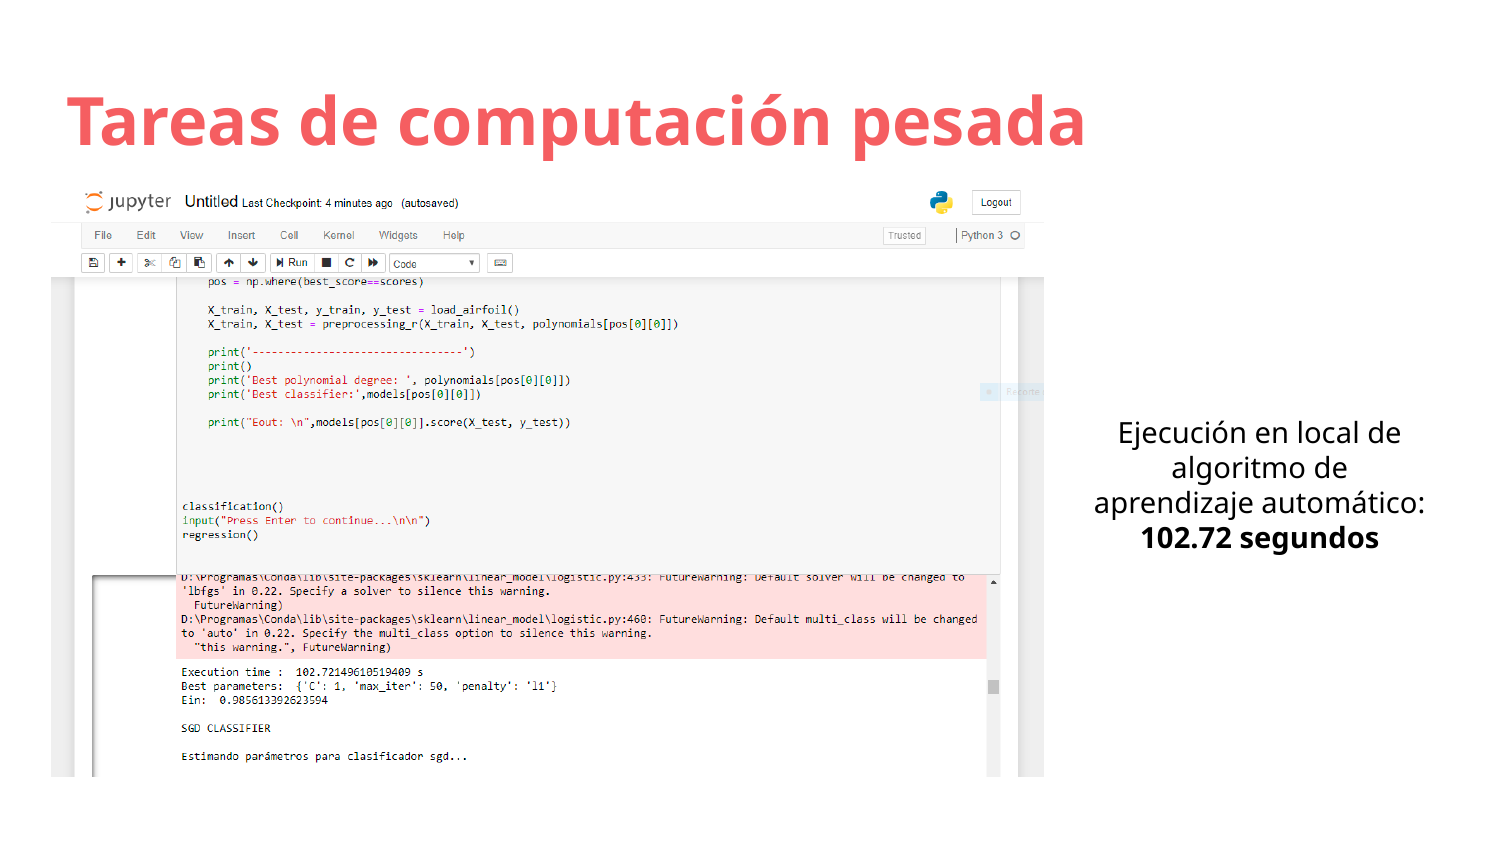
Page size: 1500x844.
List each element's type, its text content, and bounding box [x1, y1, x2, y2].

picture [51, 189, 1044, 778]
title Tareas de computación pesada [51, 64, 1449, 167]
text_box Ejecución en local de algoritmo de aprendizaje automático: 102.72 segundos [1077, 399, 1443, 567]
